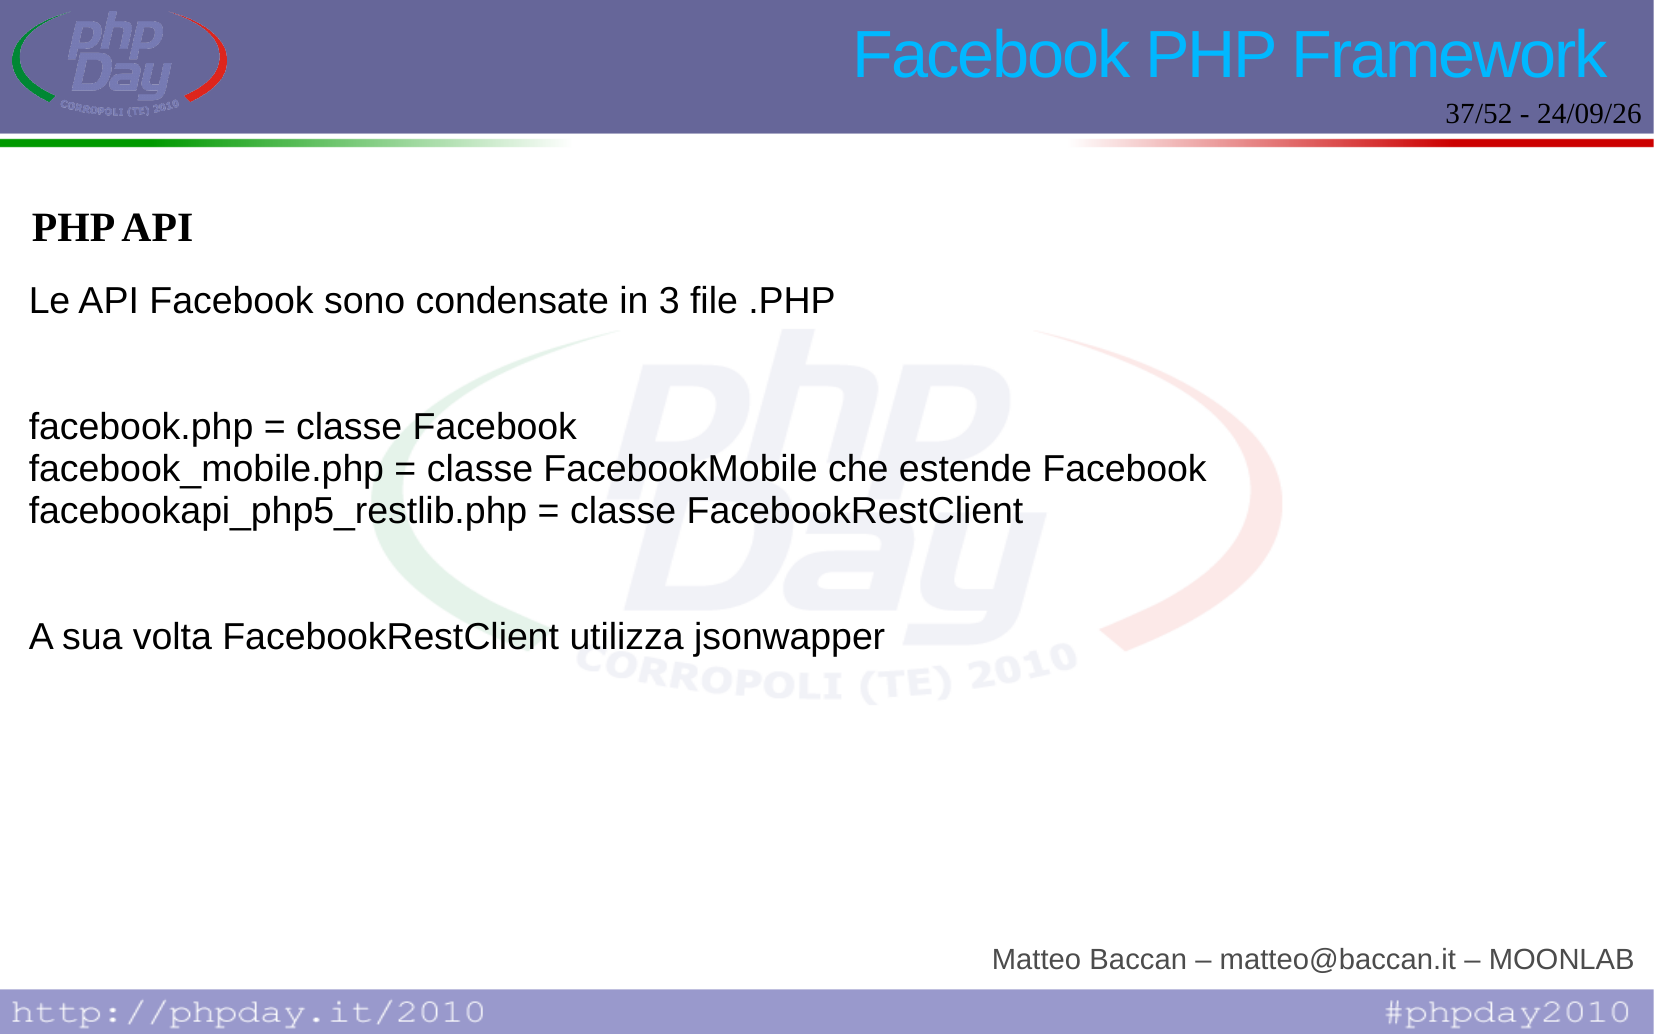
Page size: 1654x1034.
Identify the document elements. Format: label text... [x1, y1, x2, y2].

picture [0, 0, 1654, 1034]
text_box Le API Facebook sono condensate in 3 file .PHP facebook.php = classe Facebook facebook_mobile.php = classe FacebookMobile che estende Facebook facebookapi_php5_restlib.php = classe FacebookRestClient A sua volta FacebookRestClient utilizza jsonwapper [13, 272, 1611, 708]
text_box PHP API [17, 173, 1244, 236]
title Facebook PHP Framework [132, 5, 1609, 103]
